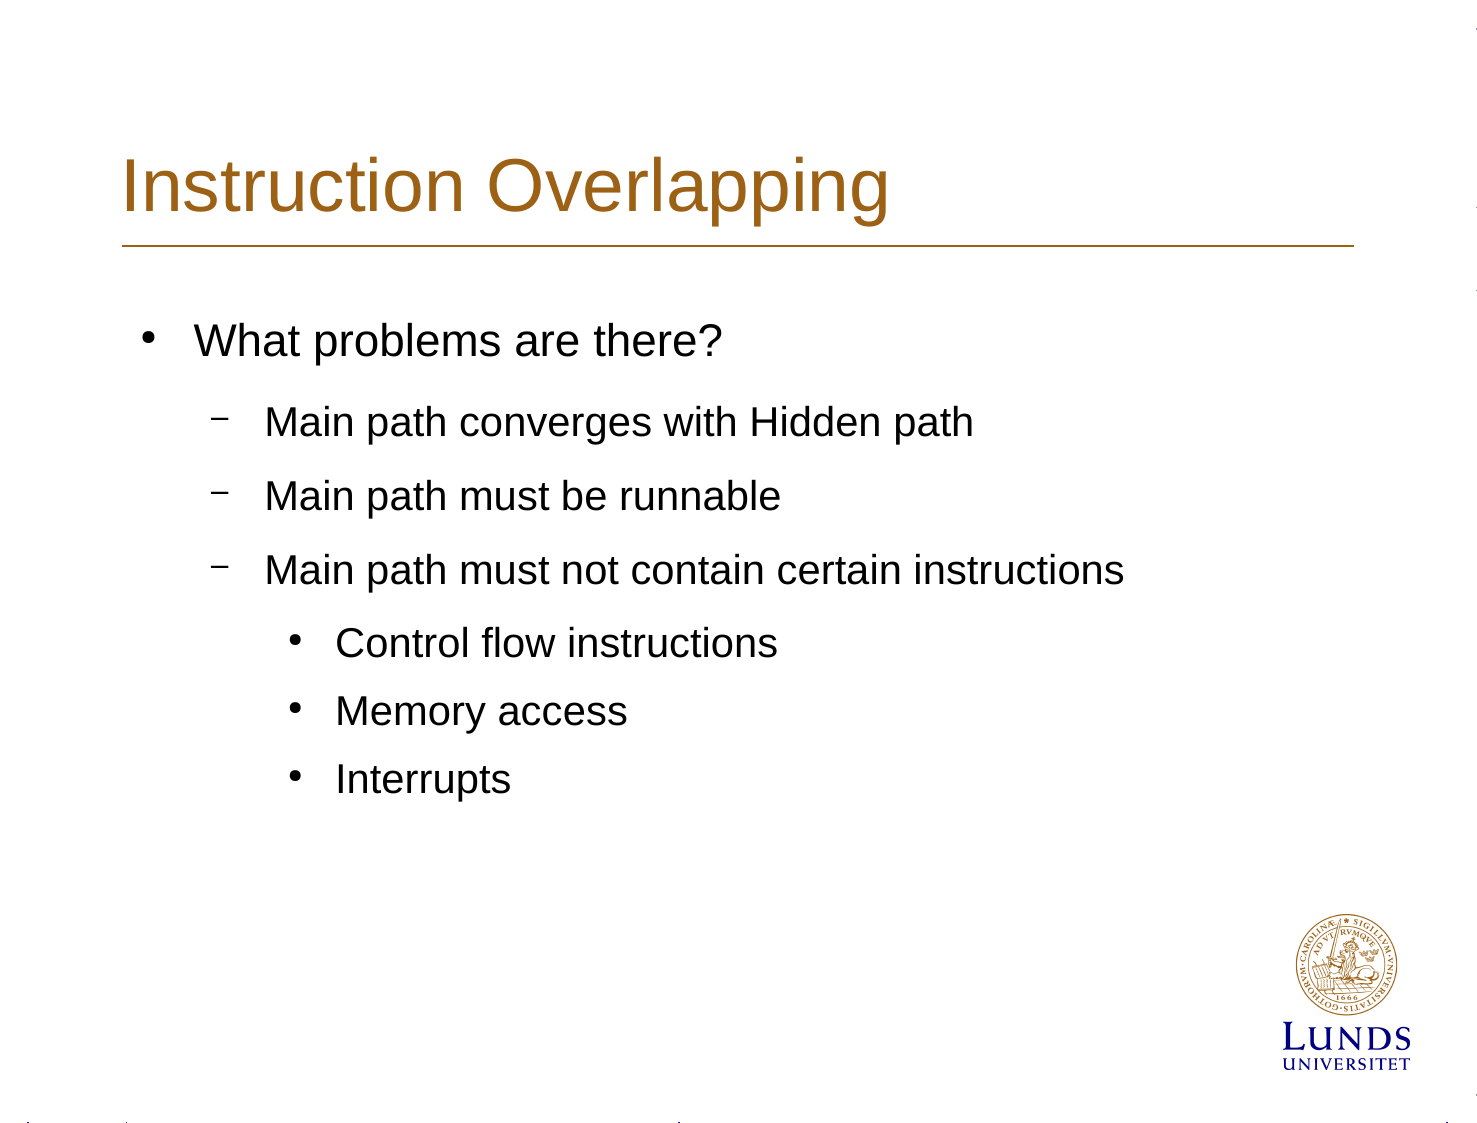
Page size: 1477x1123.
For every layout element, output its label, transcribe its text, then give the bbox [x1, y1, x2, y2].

list What problems are there? Main path converges with Hidden path Main path must be runnable Main path must not contain certain instructions Control flow instructions Memory access Interrupts [107, 303, 1353, 888]
title Instruction Overlapping [105, 46, 1354, 234]
picture [1283, 914, 1410, 1070]
